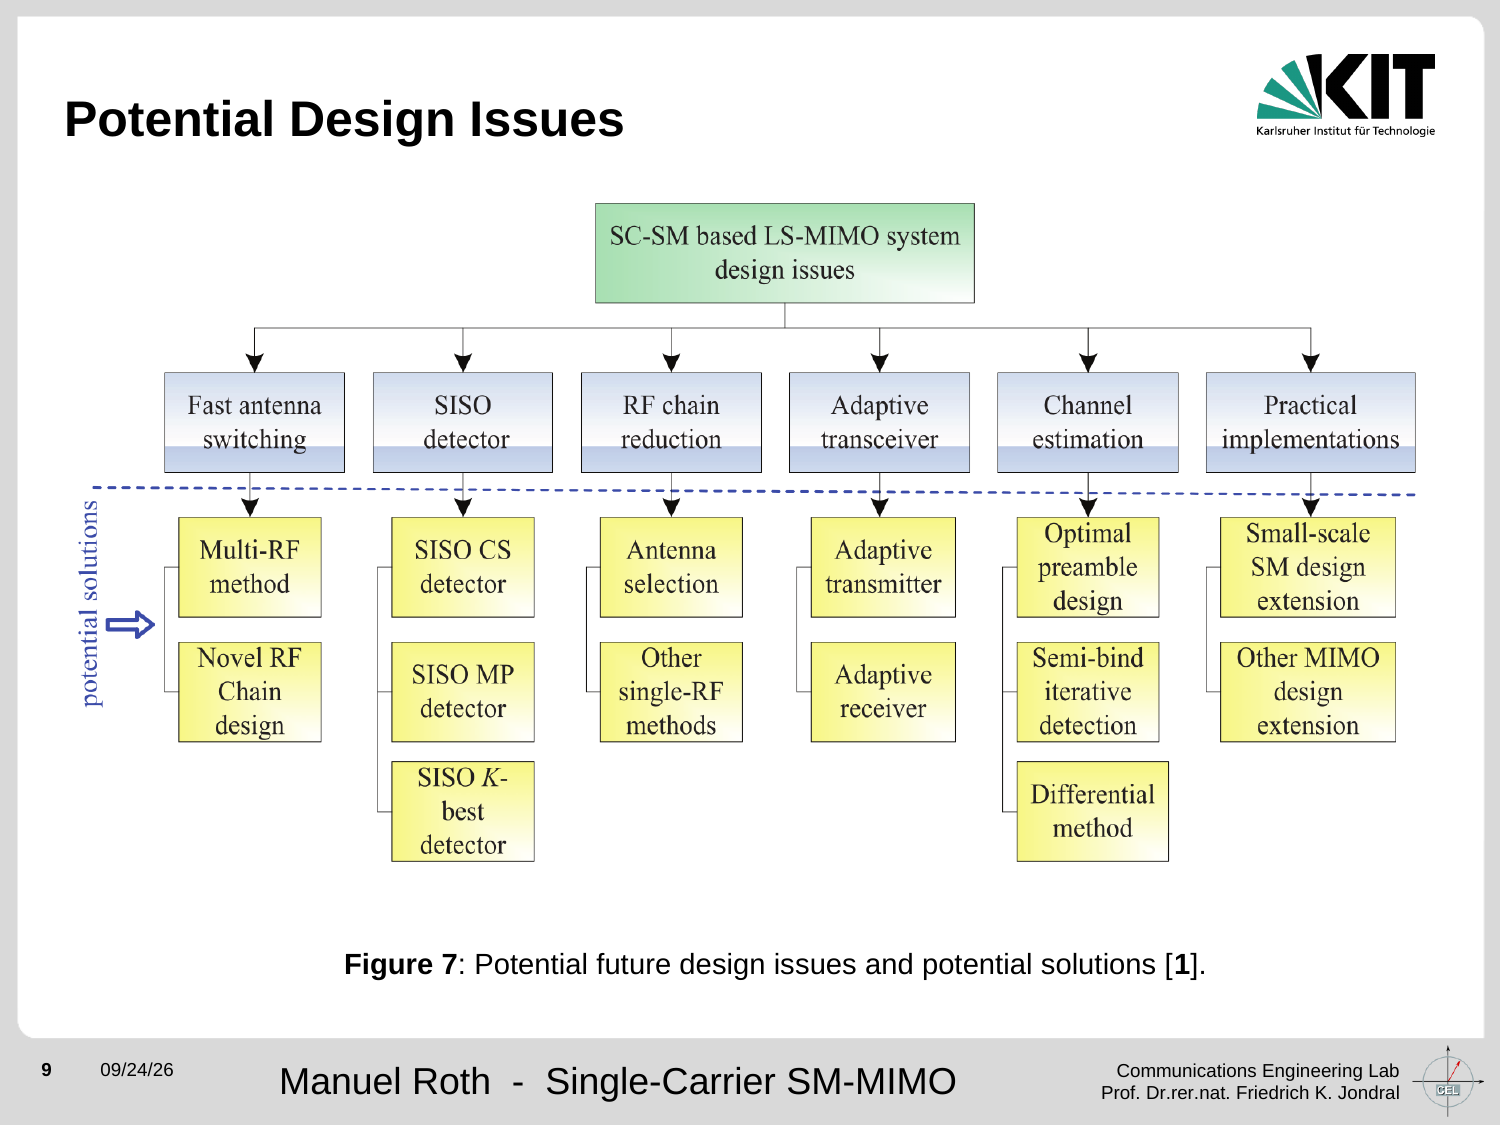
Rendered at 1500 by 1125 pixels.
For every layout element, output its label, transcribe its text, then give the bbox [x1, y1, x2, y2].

list Figure 7: Potential future design issues and potential solutions [1]. [64, 945, 1436, 1000]
picture [0, 0, 1500, 1125]
title Potential Design Issues [64, 54, 1198, 147]
